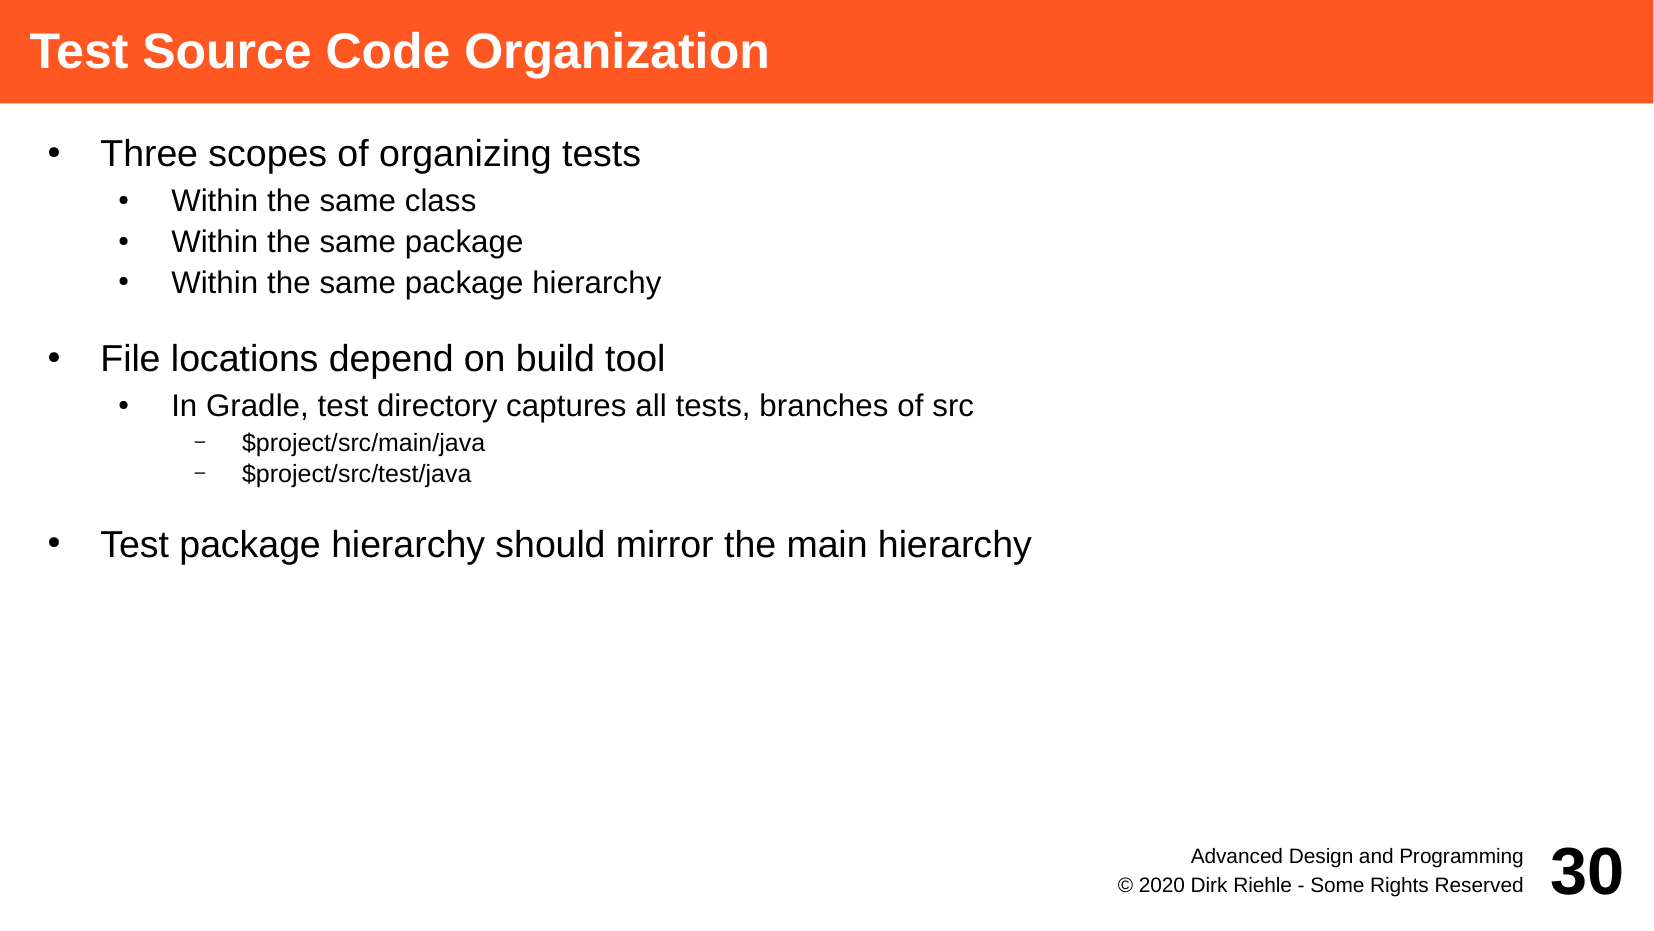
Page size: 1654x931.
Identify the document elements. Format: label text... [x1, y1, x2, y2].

title Test Source Code Organization [0, 0, 1654, 104]
list Three scopes of organizing tests Within the same class Within the same package Within the same package hierarchy File locations depend on build tool In Gradle, test directory captures all tests, branches of src $project/src/main/java $project/src/test/java Test package hierarchy should mirror the main hierarchy [29, 132, 1625, 813]
